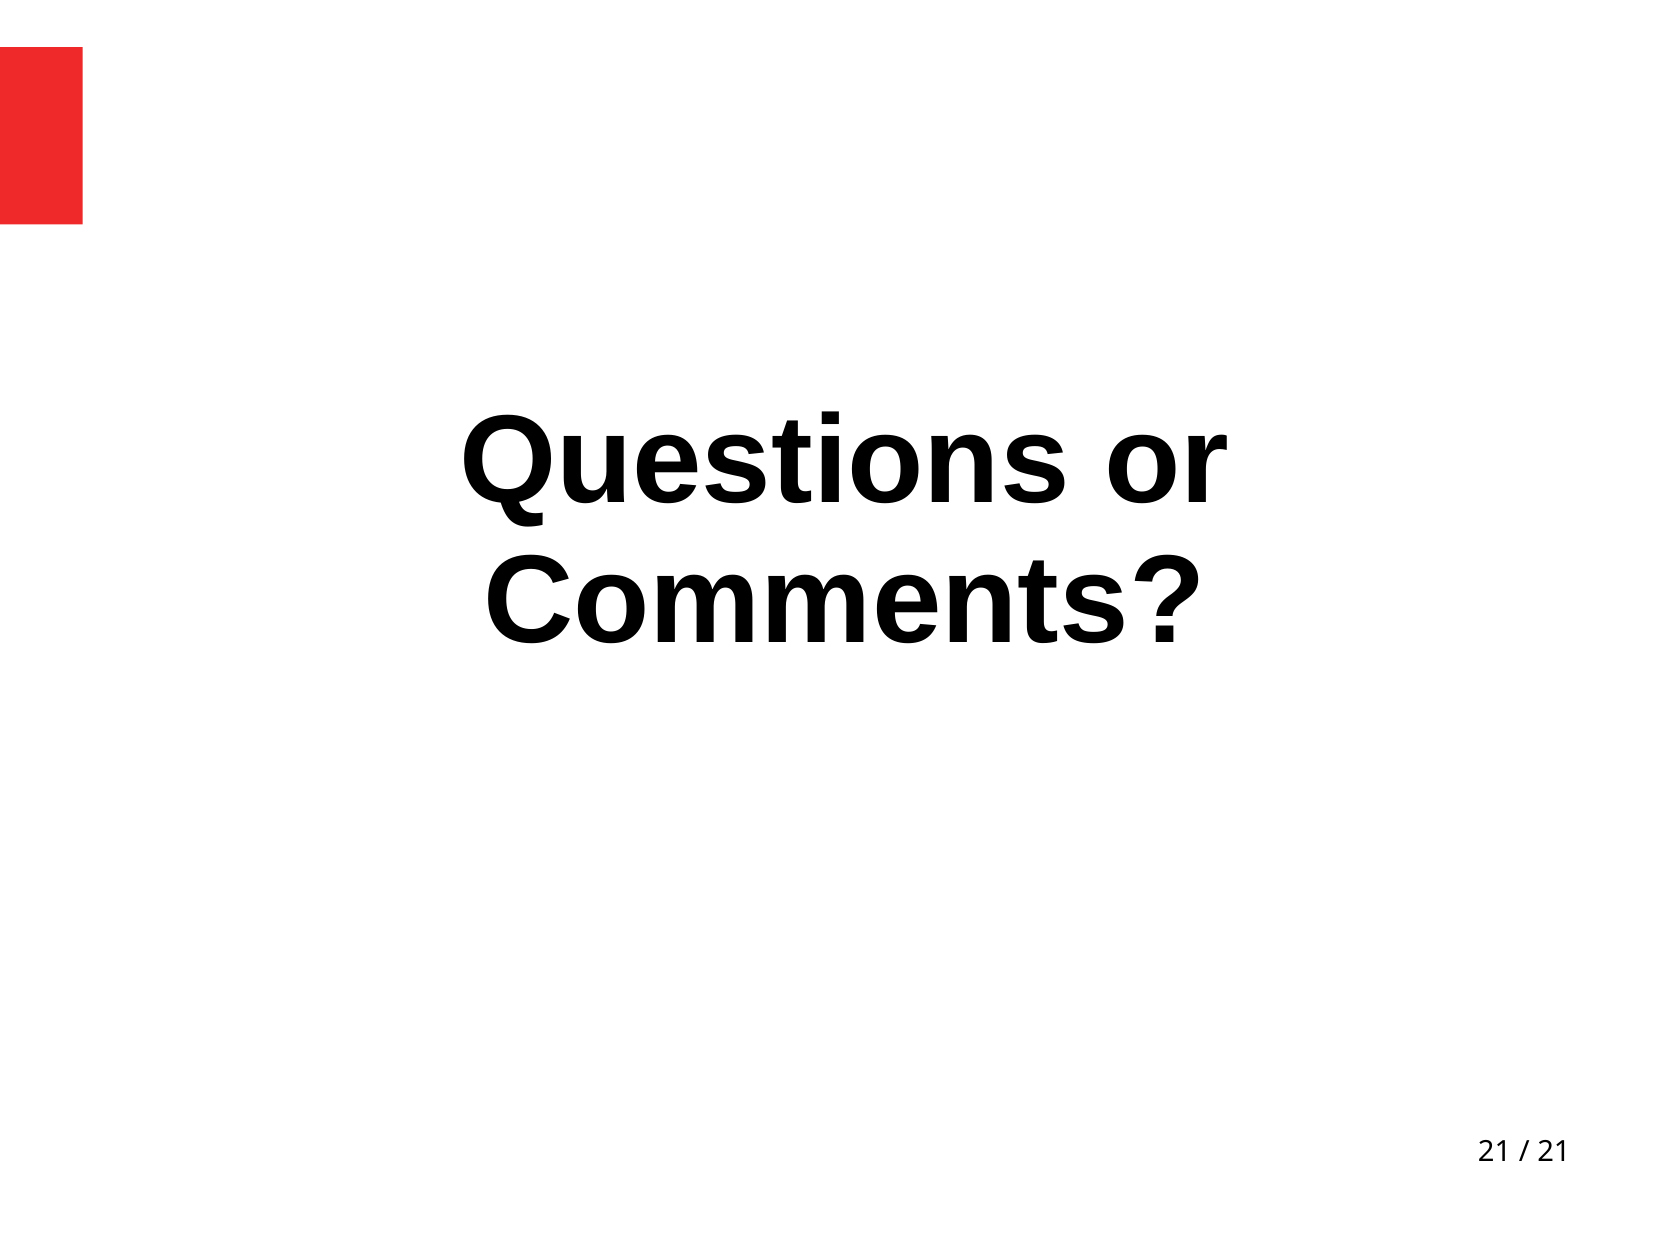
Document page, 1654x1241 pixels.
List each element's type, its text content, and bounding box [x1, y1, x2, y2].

subtitle Questions or Comments? [118, 49, 1571, 1010]
